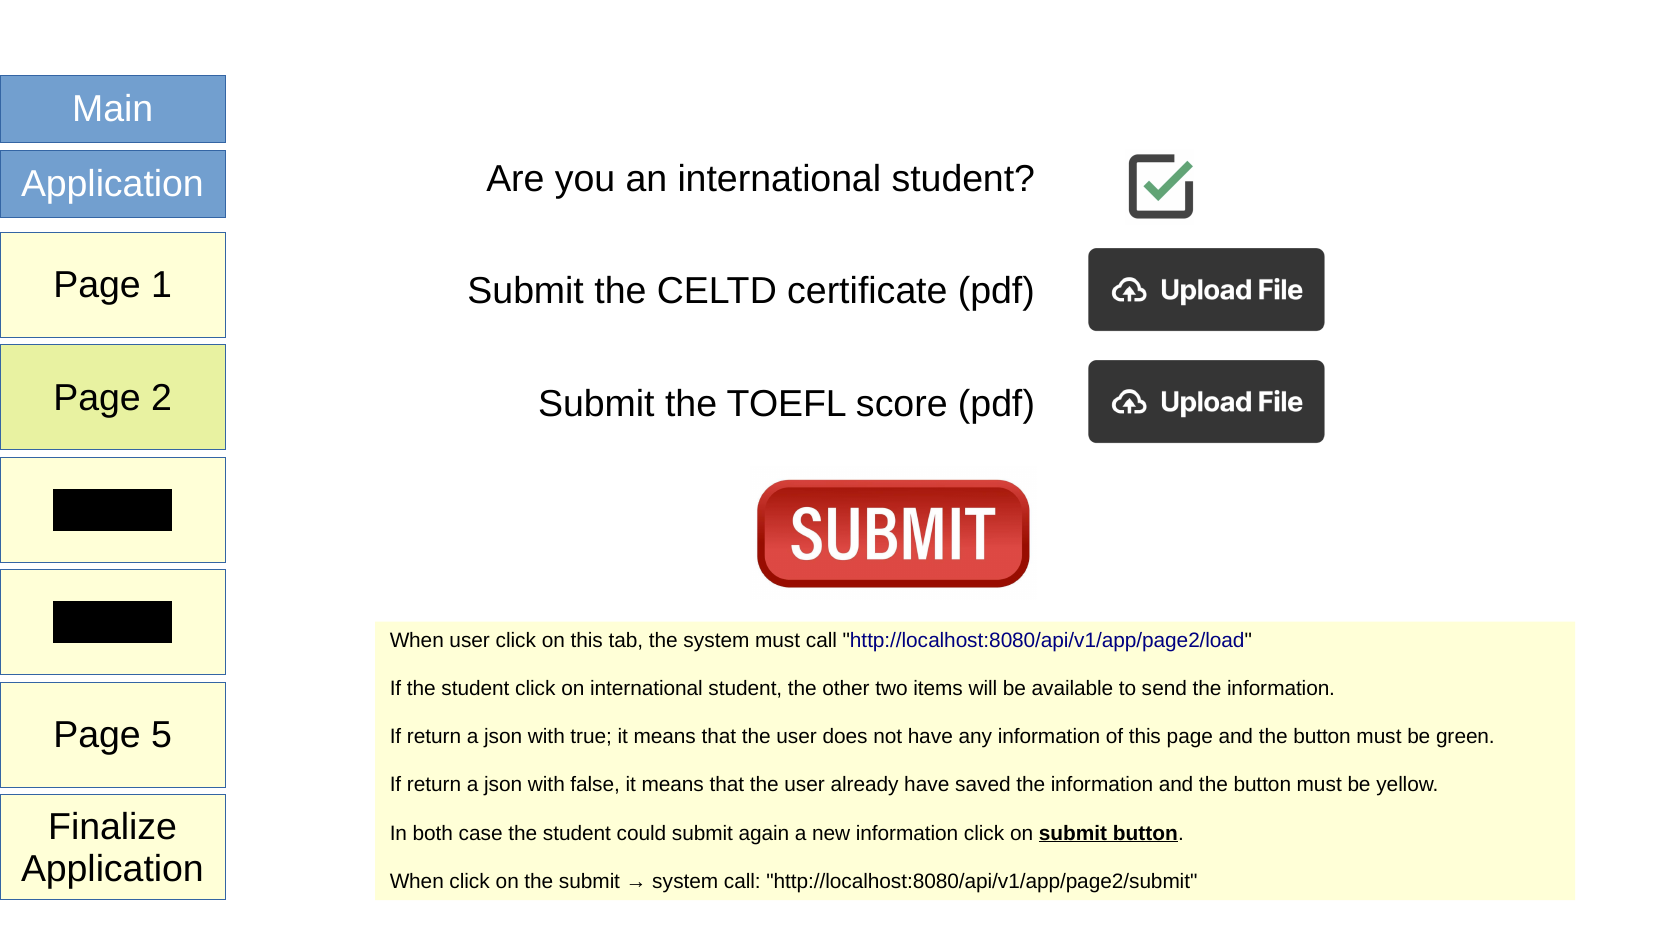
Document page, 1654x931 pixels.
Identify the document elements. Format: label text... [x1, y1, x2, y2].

text_box Page 5 [0, 682, 226, 788]
picture [750, 466, 1037, 601]
text_box Finalize Application [0, 794, 226, 900]
text_box Main [0, 75, 226, 143]
text_box Page 2 [0, 344, 226, 450]
text_box When user click on this tab, the system must call "http://localhost:8080/api/v1/app/page2/load" If the student click on international student, the other two items will be available to send the information. If return a json with true; it means that the user does not have any information of this page and the button must be green. If return a json with false, it means that the user already have saved the information and the button must be yellow. In both case the student could submit again a new information click on submit button. When click on the submit → system call: "http://localhost:8080/api/v1/app/page2/submit" [375, 621, 1576, 901]
text_box Are you an international student? [412, 150, 1051, 262]
picture [1087, 356, 1332, 451]
picture [1087, 244, 1332, 338]
text_box Submit the CELTD certificate (pdf) [300, 262, 1051, 329]
text_box Page 3 [0, 457, 226, 563]
text_box Application [0, 150, 226, 218]
picture [1125, 149, 1194, 226]
text_box Submit the TOEFL score (pdf) [300, 375, 1051, 441]
text_box Page 4 [0, 569, 226, 675]
text_box Page 1 [0, 232, 226, 338]
